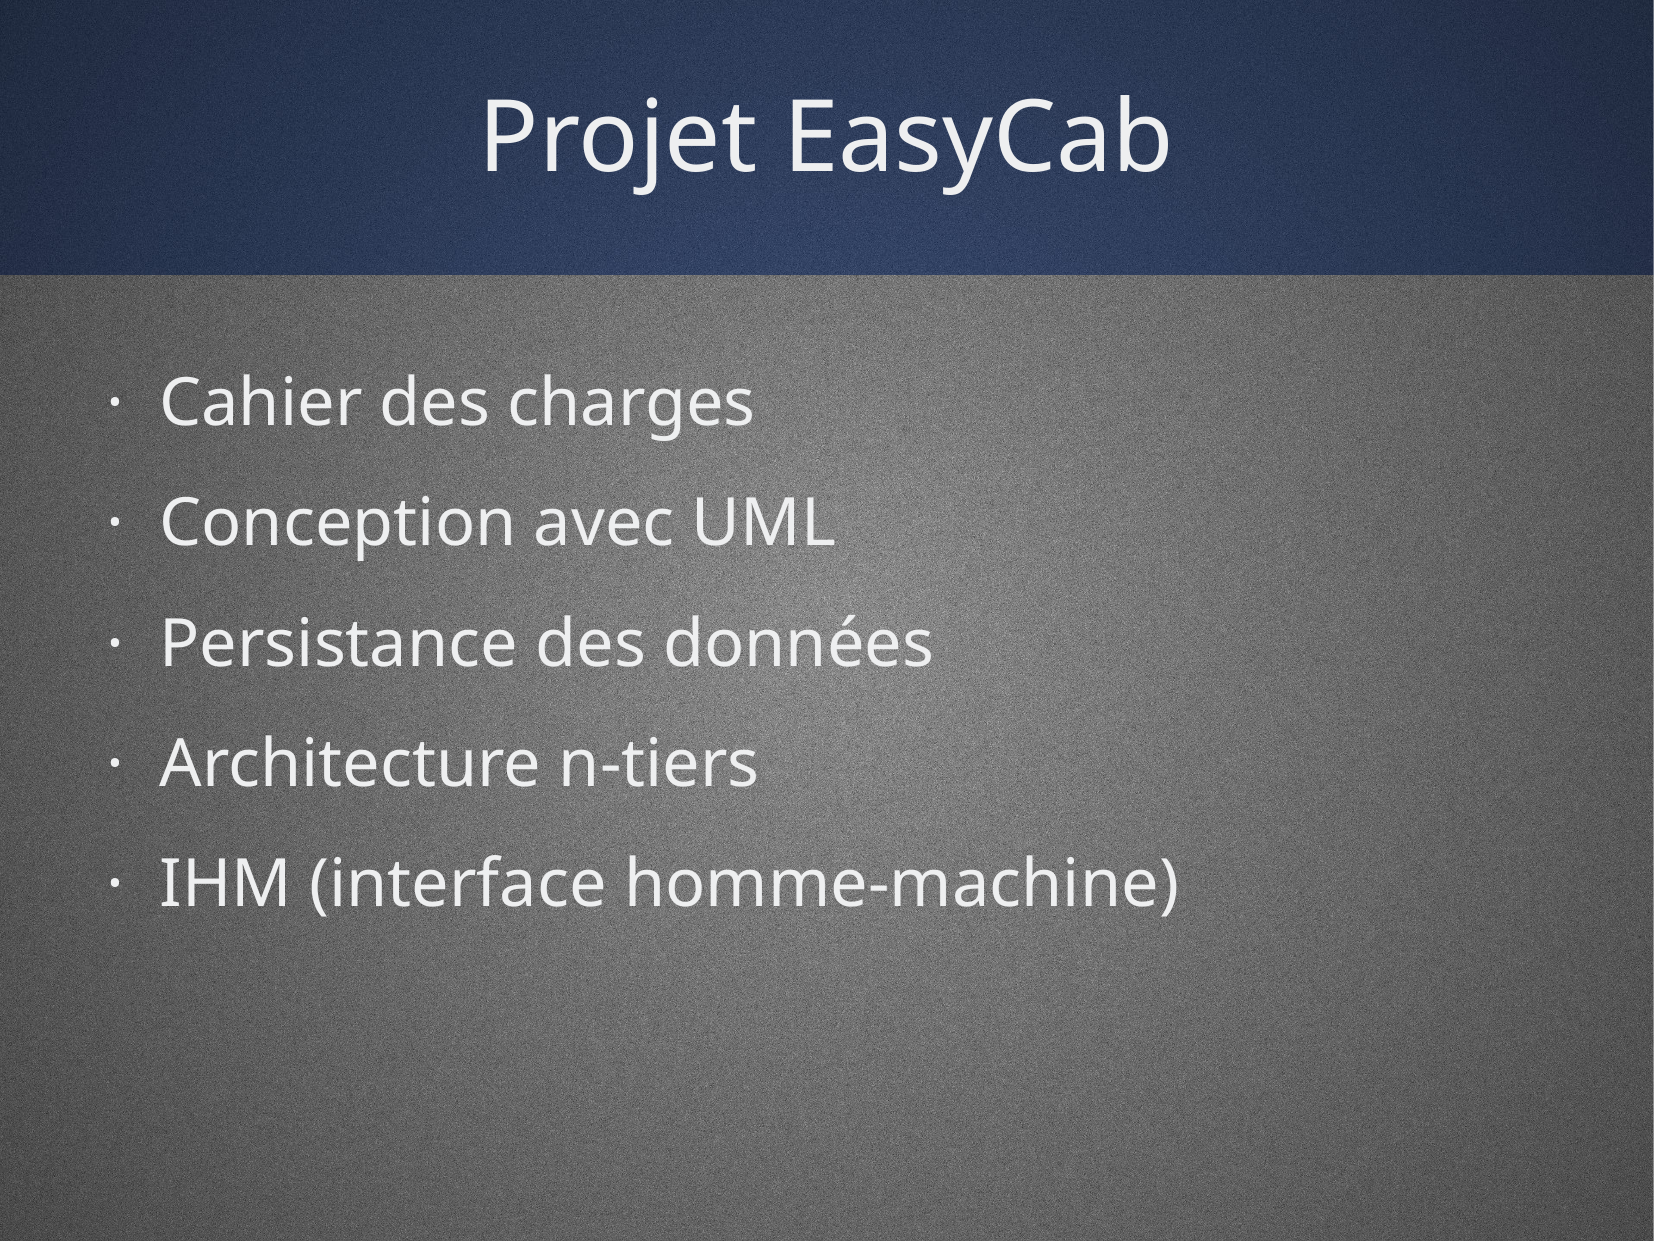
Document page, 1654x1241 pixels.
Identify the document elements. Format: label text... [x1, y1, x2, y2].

list Cahier des charges Conception avec UML Persistance des données Architecture n-tiers IHM (interface homme-machine) [88, 354, 1565, 1063]
title Projet EasyCab [88, 29, 1565, 237]
picture [0, 0, 1654, 1241]
